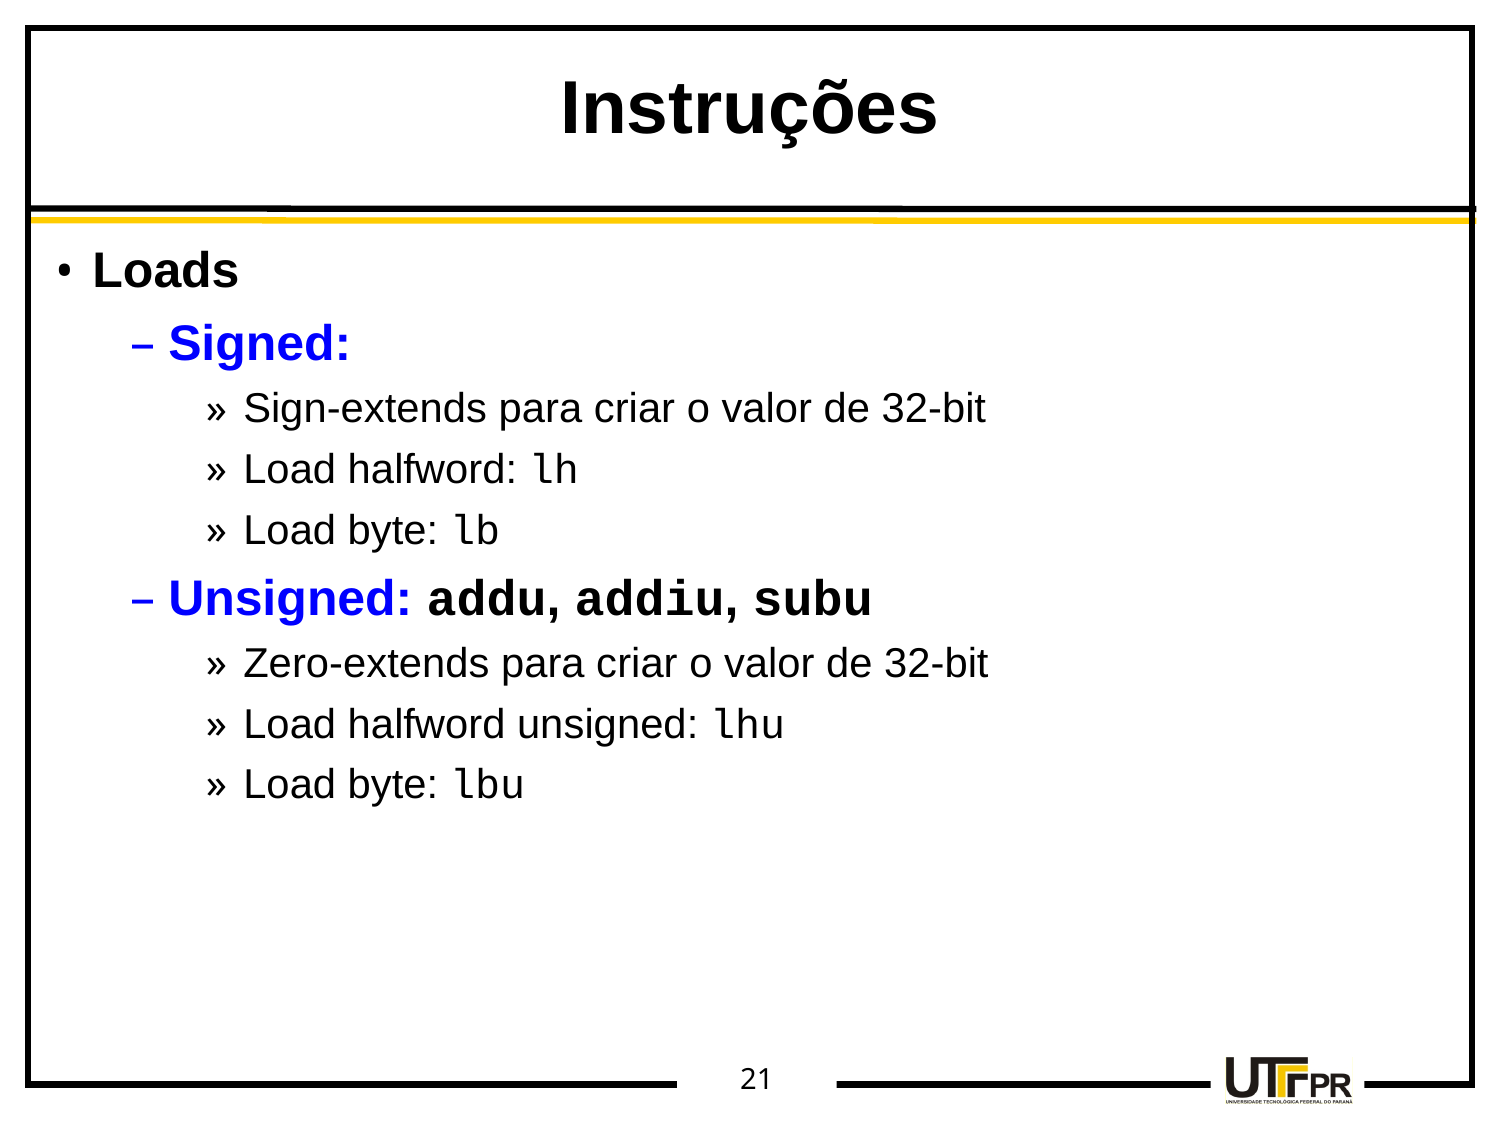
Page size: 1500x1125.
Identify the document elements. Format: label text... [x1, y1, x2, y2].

picture [1225, 1057, 1353, 1104]
title Instruções [0, 54, 1500, 161]
list Loads Signed: Sign-extends para criar o valor de 32-bit Load halfword: lh Load byte: lb Unsigned: addu, addiu, subu Zero-extends para criar o valor de 32-bit Load halfword unsigned: lhu Load byte: lbu [41, 237, 1447, 884]
